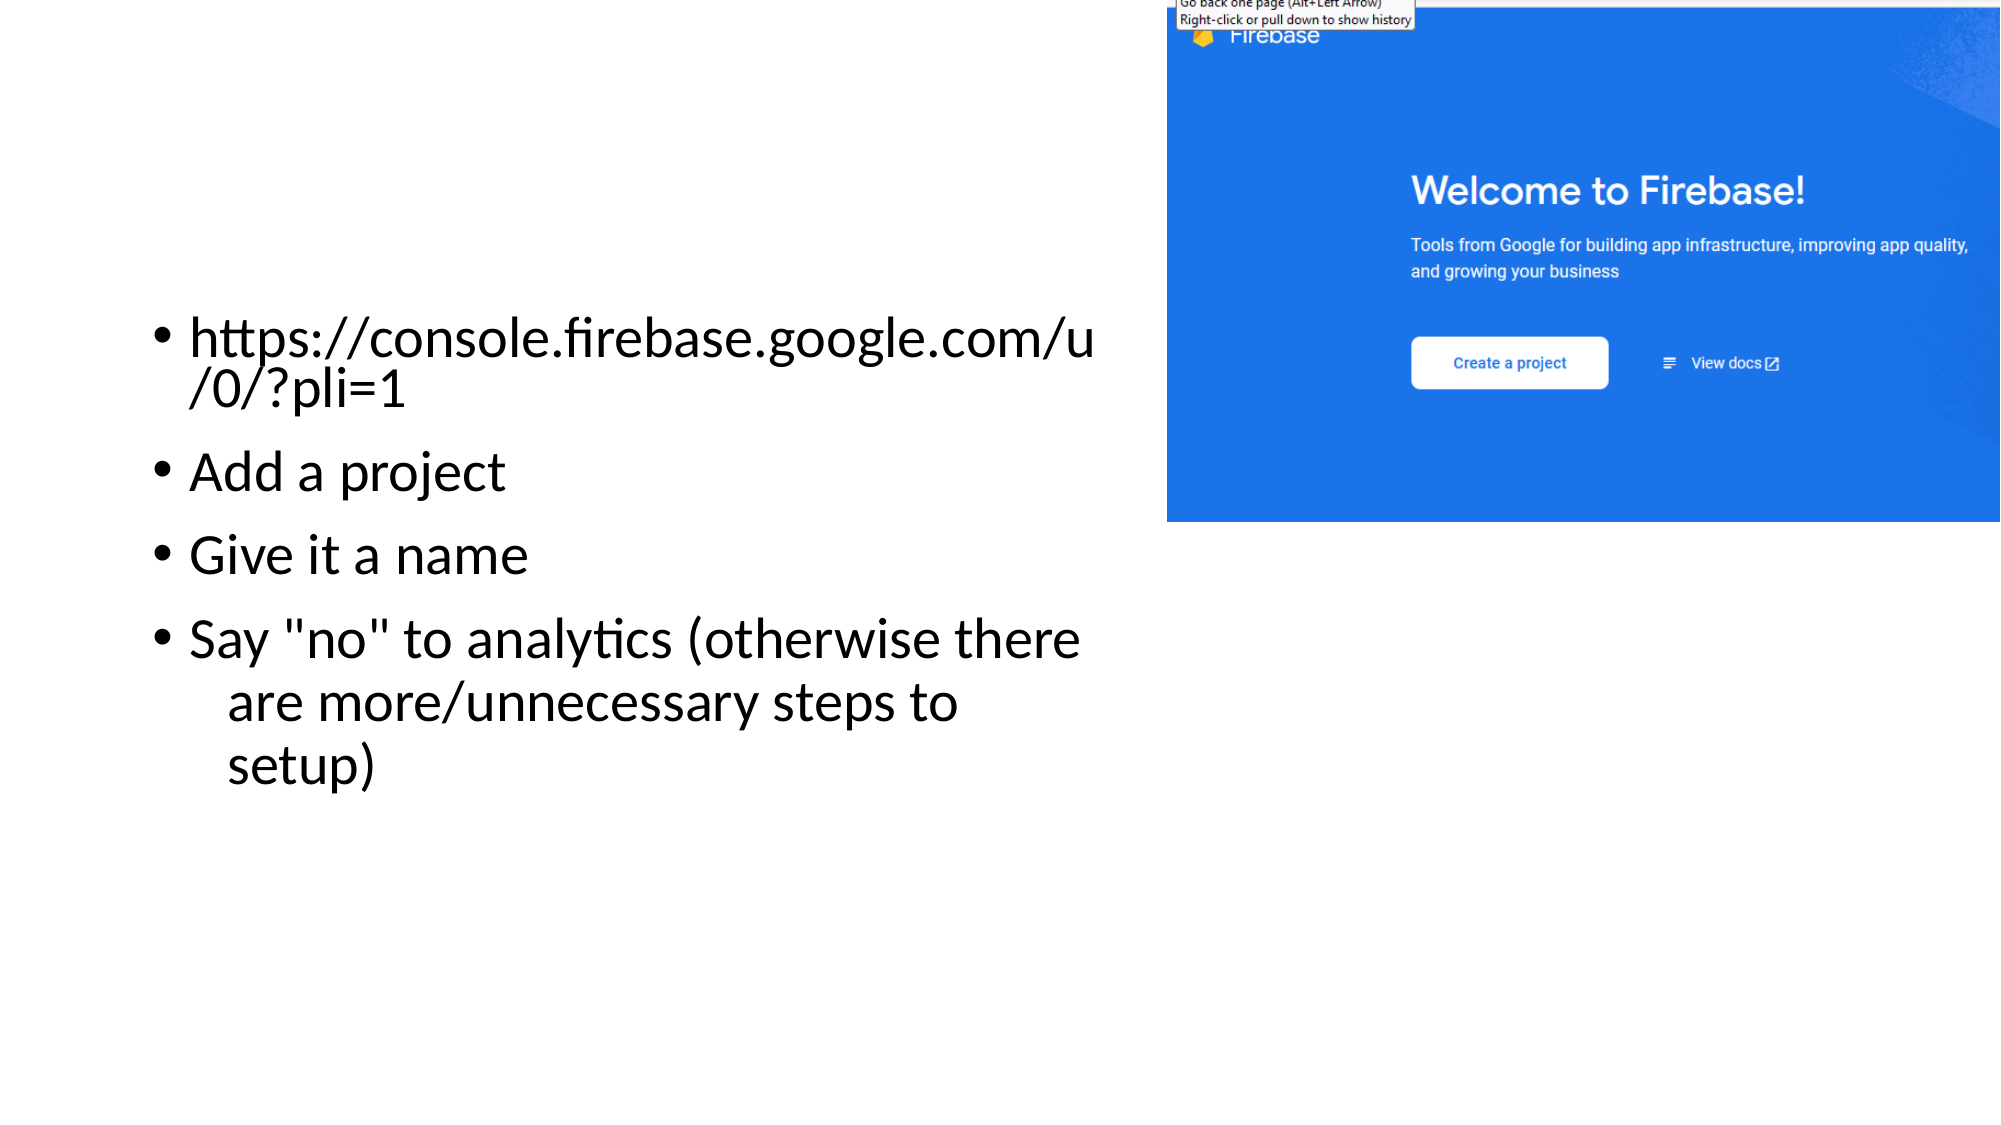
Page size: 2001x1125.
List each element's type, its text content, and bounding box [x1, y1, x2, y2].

picture [1167, 0, 2000, 522]
list https://console.firebase.google.com/u/0/?pli=1 Add a project Give it a name Say "no" to analytics (otherwise there are more/unnecessary steps to setup) [137, 299, 1123, 1014]
